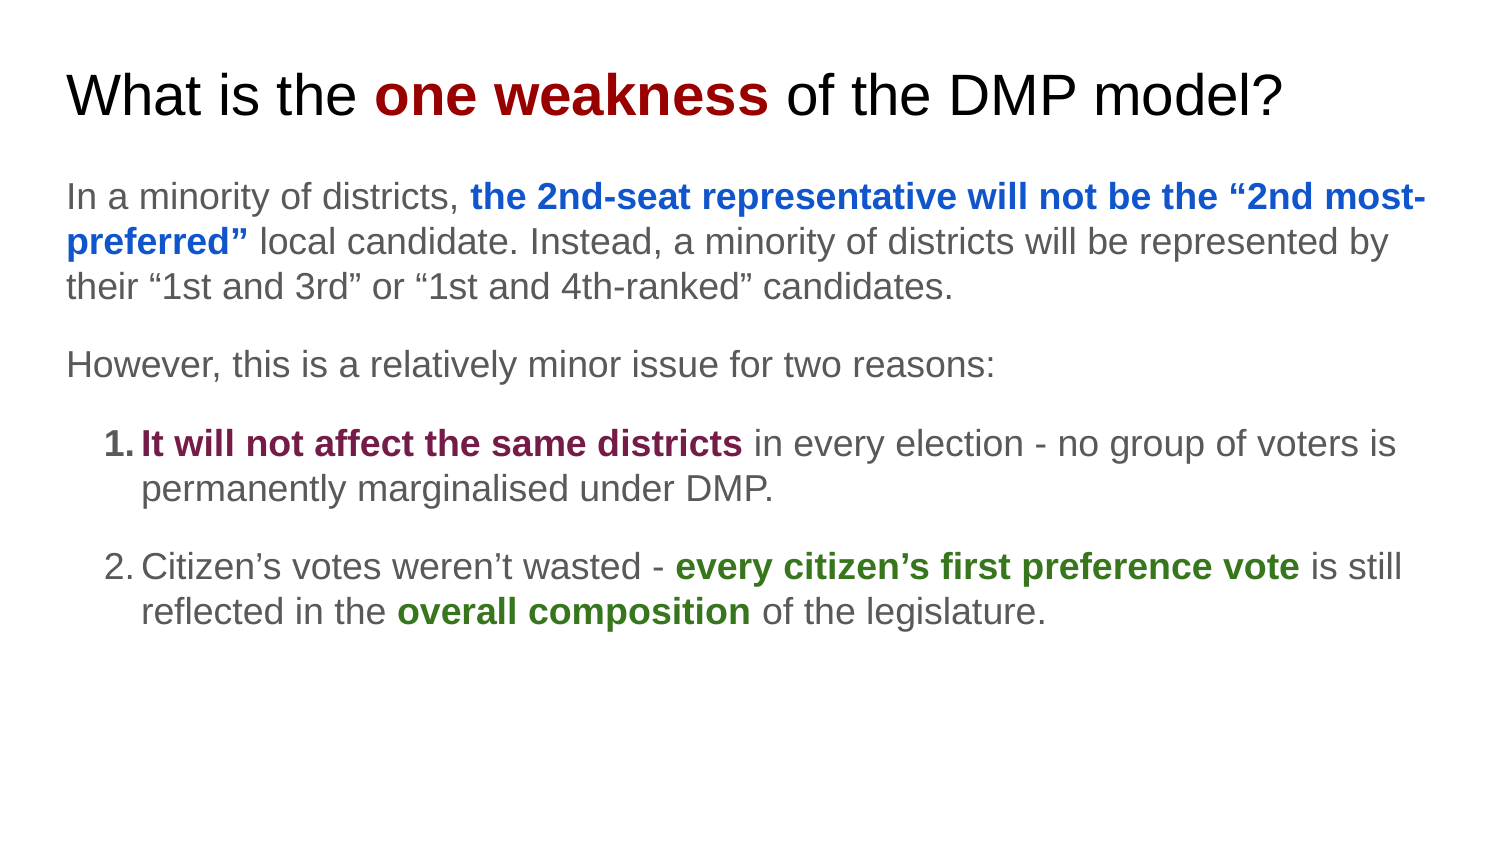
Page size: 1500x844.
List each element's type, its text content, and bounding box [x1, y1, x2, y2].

list In a minority of districts, the 2nd-seat representative will not be the “2nd most-preferred” local candidate. Instead, a minority of districts will be represented by their “1st and 3rd” or “1st and 4th-ranked” candidates. However, this is a relatively minor issue for two reasons: It will not affect the same districts in every election - no group of voters is permanently marginalised under DMP. Citizen’s votes weren’t wasted - every citizen’s first preference vote is still reflected in the overall composition of the legislature. [51, 157, 1449, 740]
title What is the one weakness of the DMP model? [51, 42, 1449, 135]
